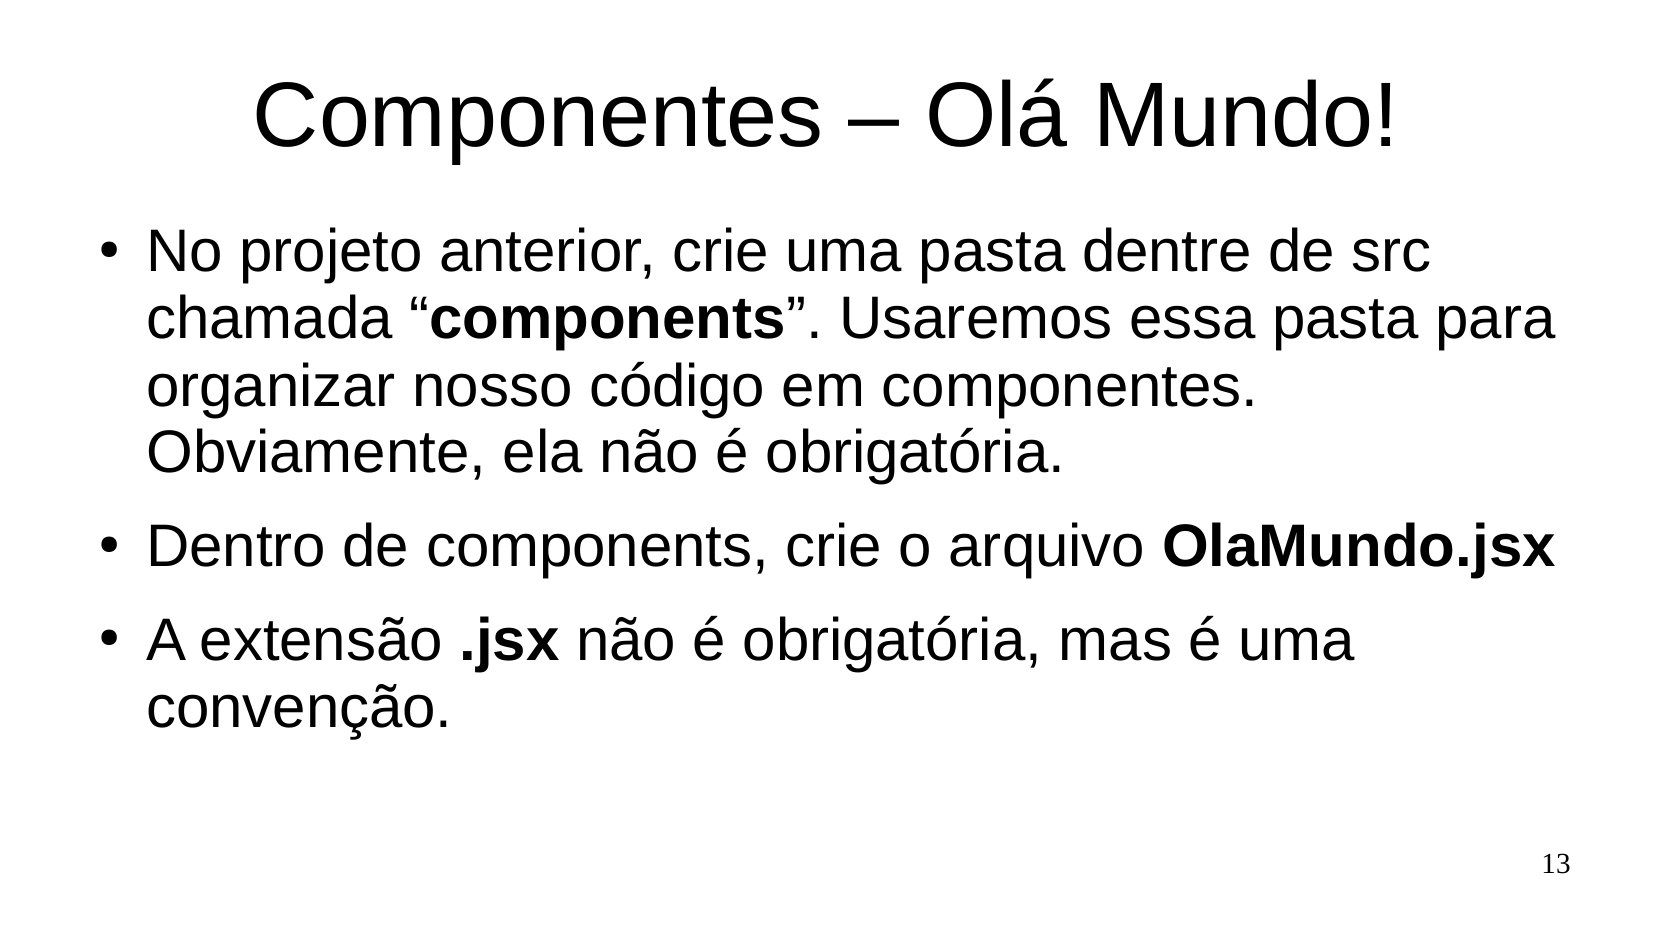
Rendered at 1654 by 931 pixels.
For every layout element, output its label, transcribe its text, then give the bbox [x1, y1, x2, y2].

list No projeto anterior, crie uma pasta dentre de src chamada “components”. Usaremos essa pasta para organizar nosso código em componentes. Obviamente, ela não é obrigatória. Dentro de components, crie o arquivo OlaMundo.jsx A extensão .jsx não é obrigatória, mas é uma convenção. [82, 217, 1571, 758]
title Componentes – Olá Mundo! [82, 37, 1571, 193]
